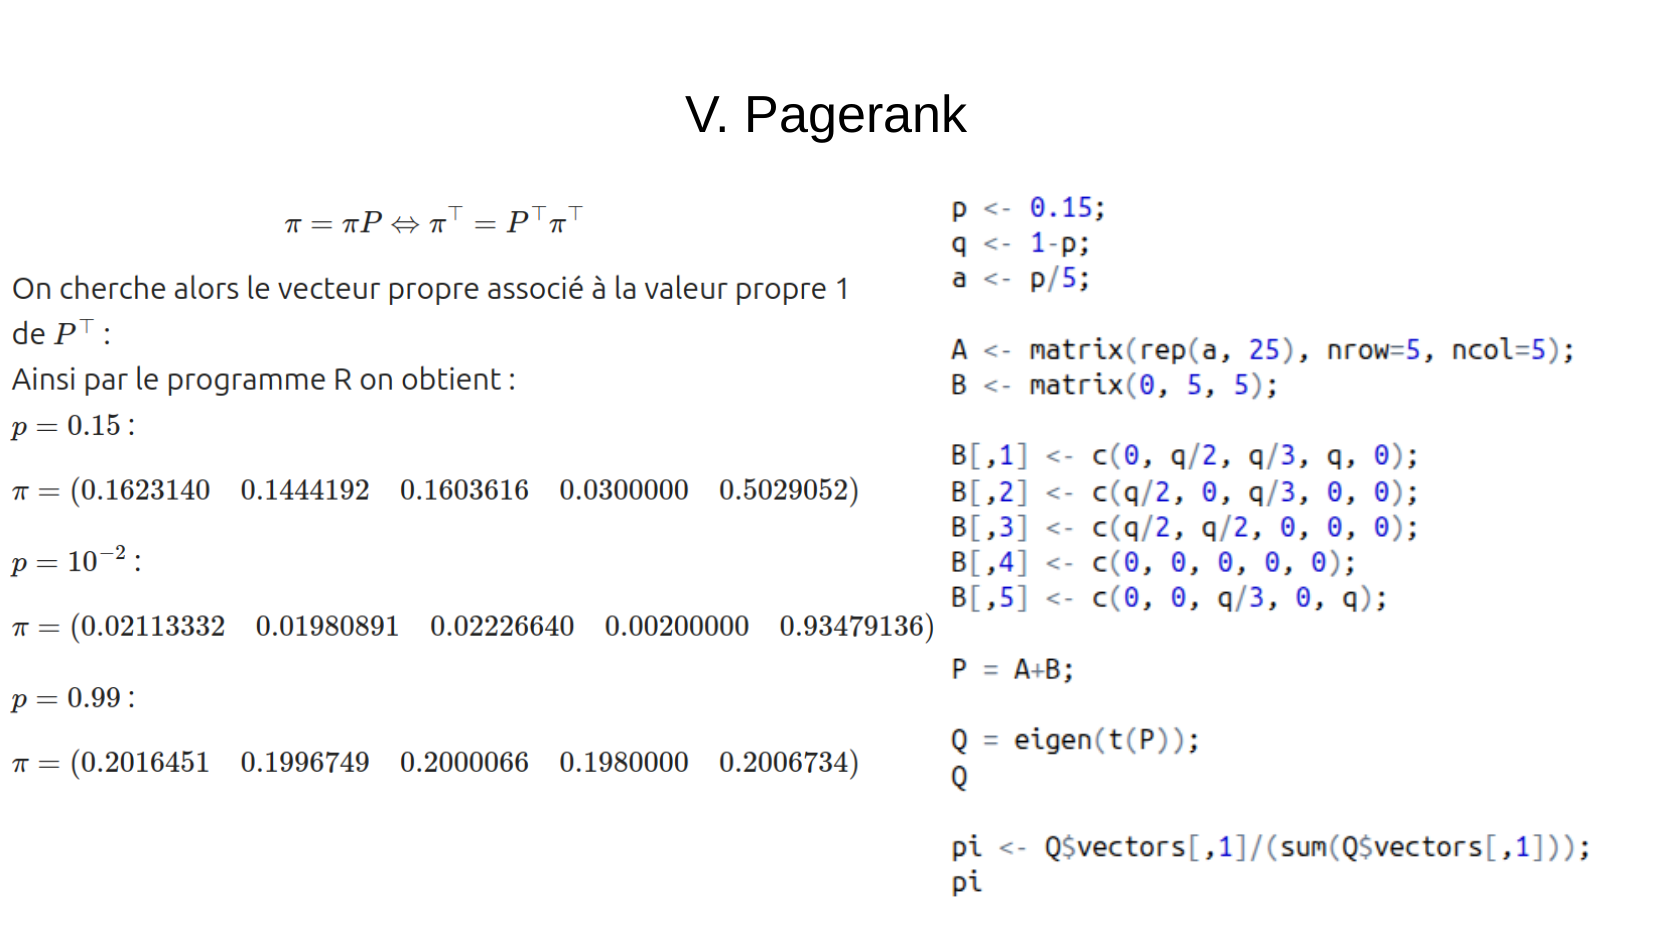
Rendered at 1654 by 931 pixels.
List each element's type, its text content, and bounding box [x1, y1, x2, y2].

title V. Pagerank [82, 37, 1571, 193]
picture [0, 192, 938, 793]
picture [943, 192, 1610, 901]
